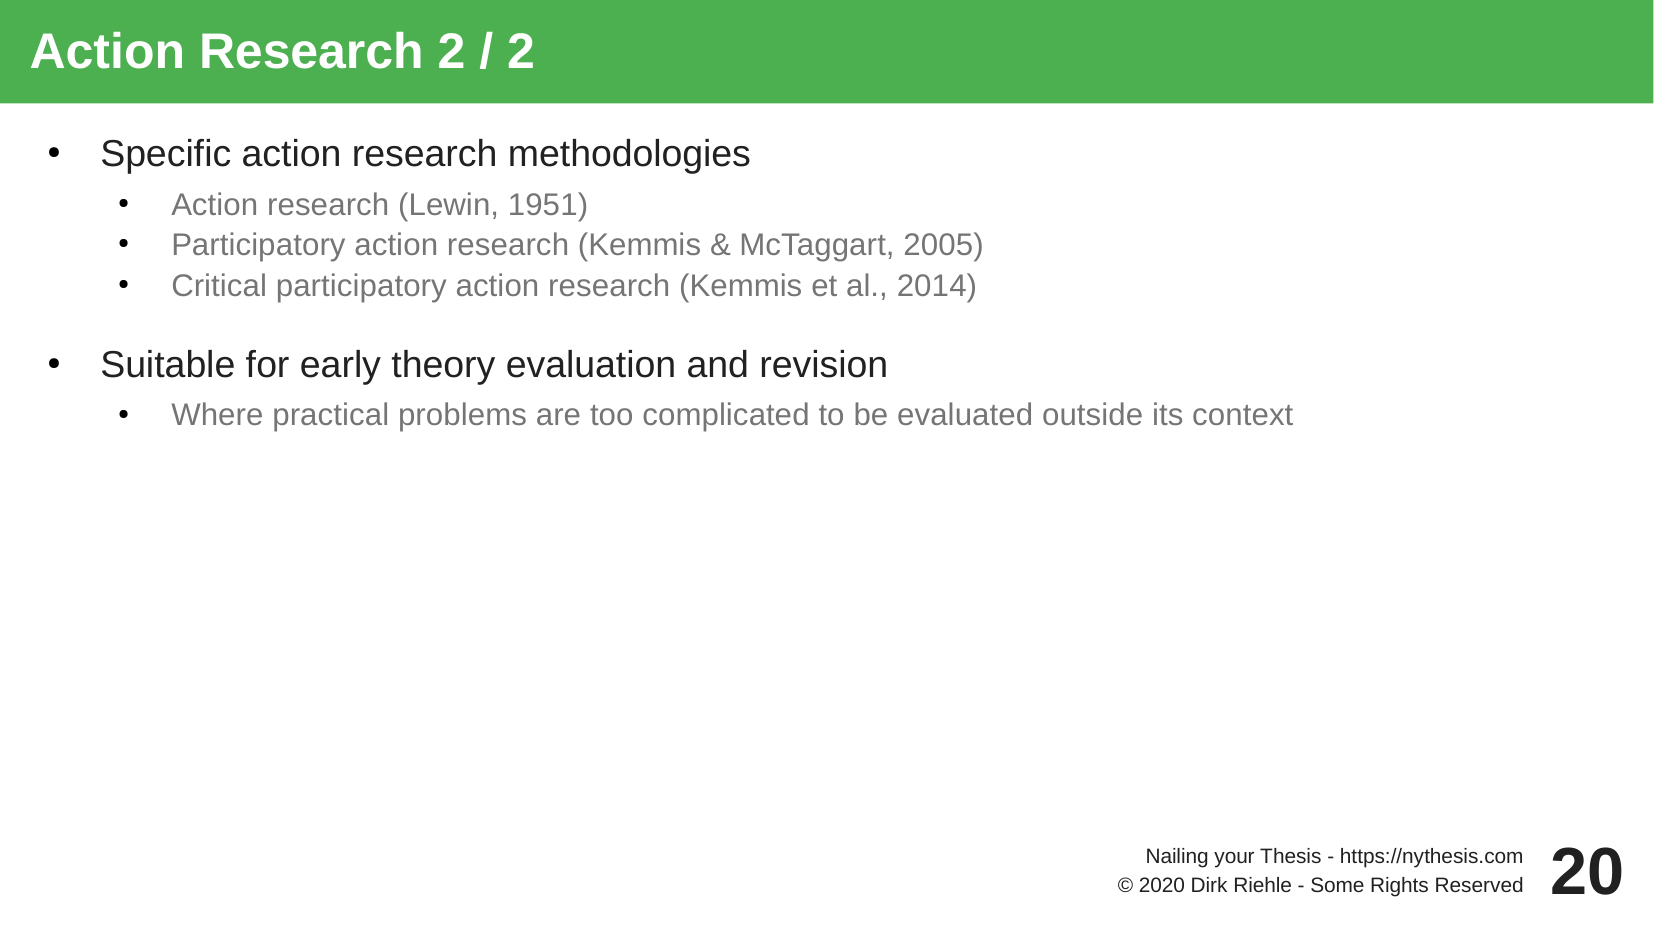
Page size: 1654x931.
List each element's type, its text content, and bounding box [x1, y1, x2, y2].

title Action Research 2 / 2 [0, 0, 1654, 104]
list Specific action research methodologies Action research (Lewin, 1951) Participatory action research (Kemmis & McTaggart, 2005) Critical participatory action research (Kemmis et al., 2014) Suitable for early theory evaluation and revision Where practical problems are too complicated to be evaluated outside its context [29, 132, 1625, 813]
